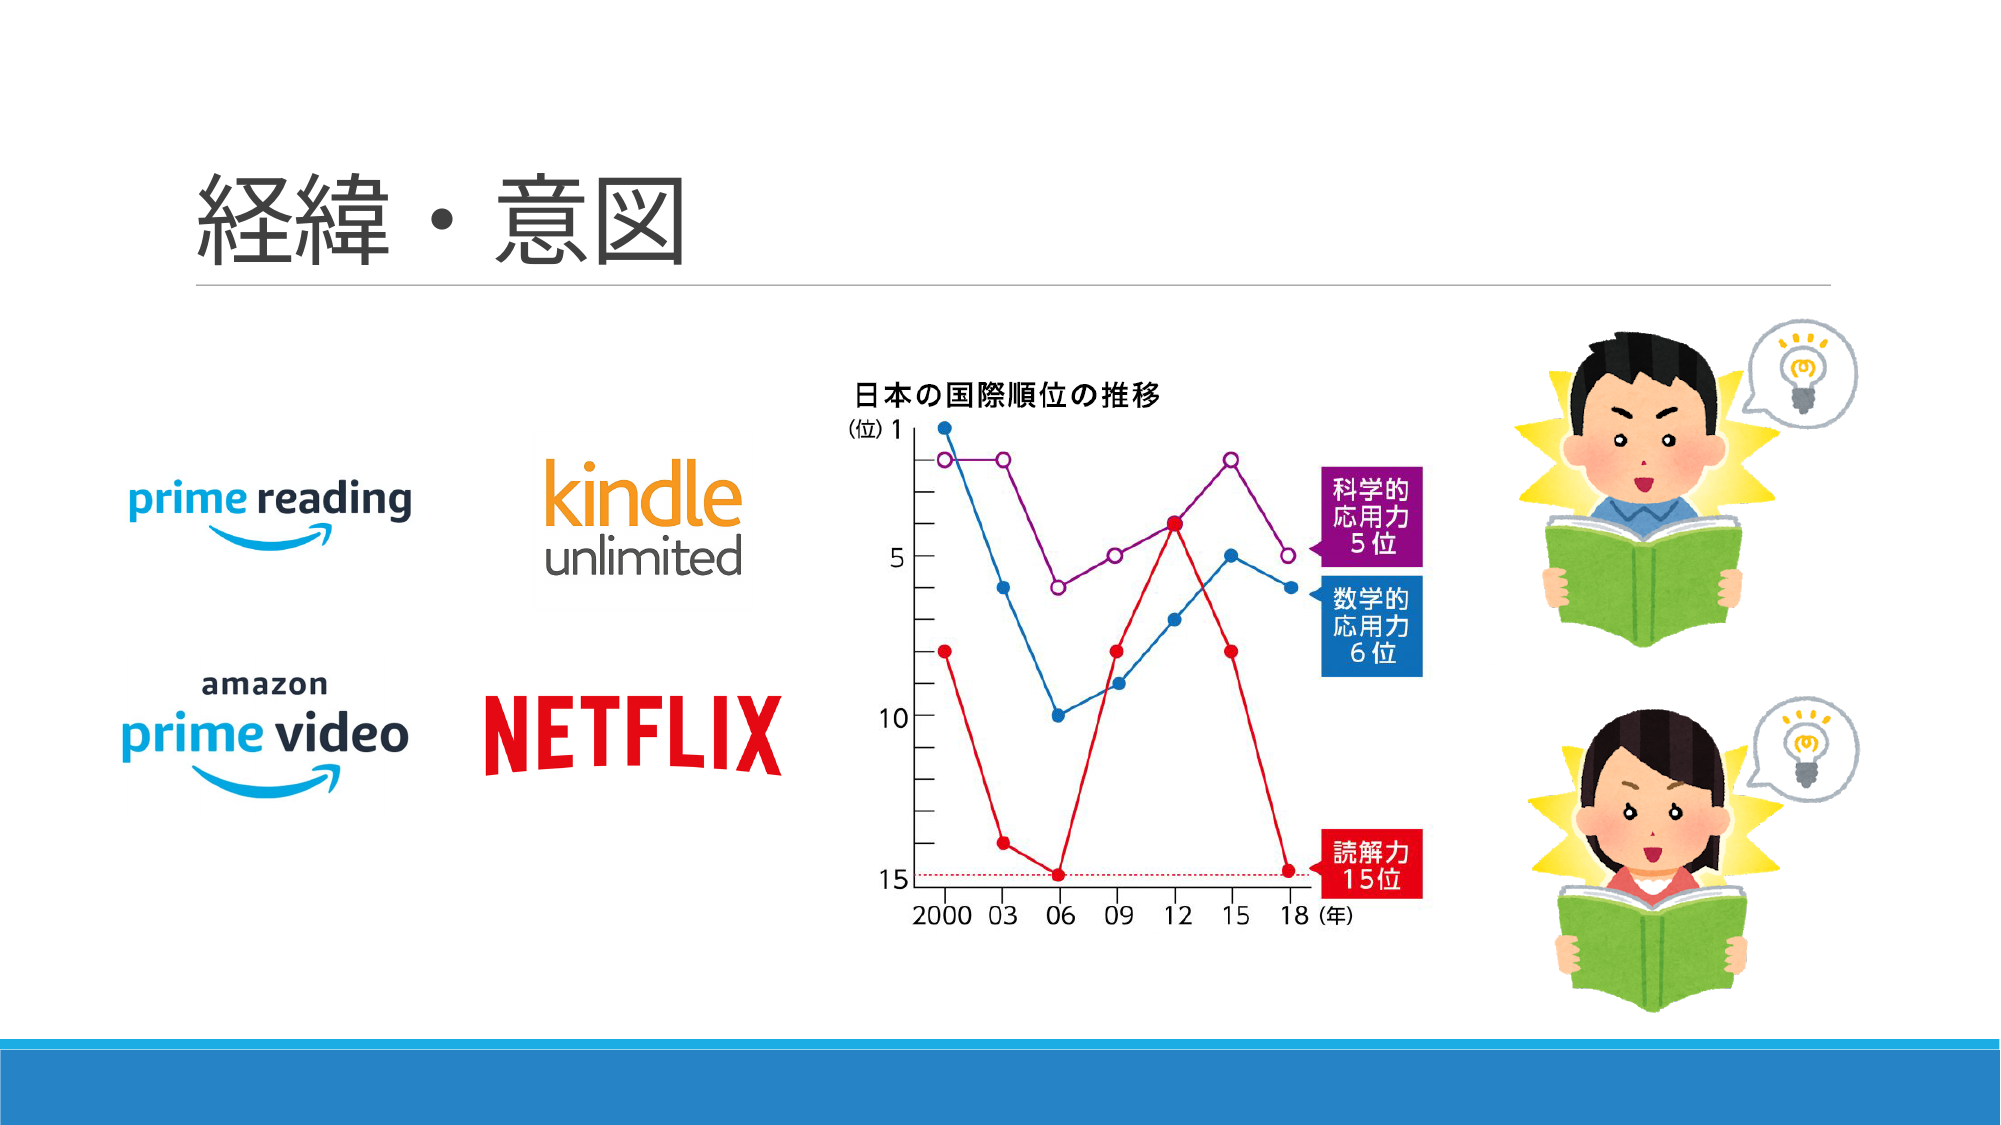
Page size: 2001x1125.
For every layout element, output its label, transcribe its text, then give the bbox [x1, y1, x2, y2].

title 経緯・意図 [180, 47, 1830, 285]
picture [91, 407, 453, 611]
picture [532, 429, 754, 611]
picture [452, 305, 1864, 942]
picture [1519, 683, 1867, 1029]
picture [91, 653, 439, 822]
